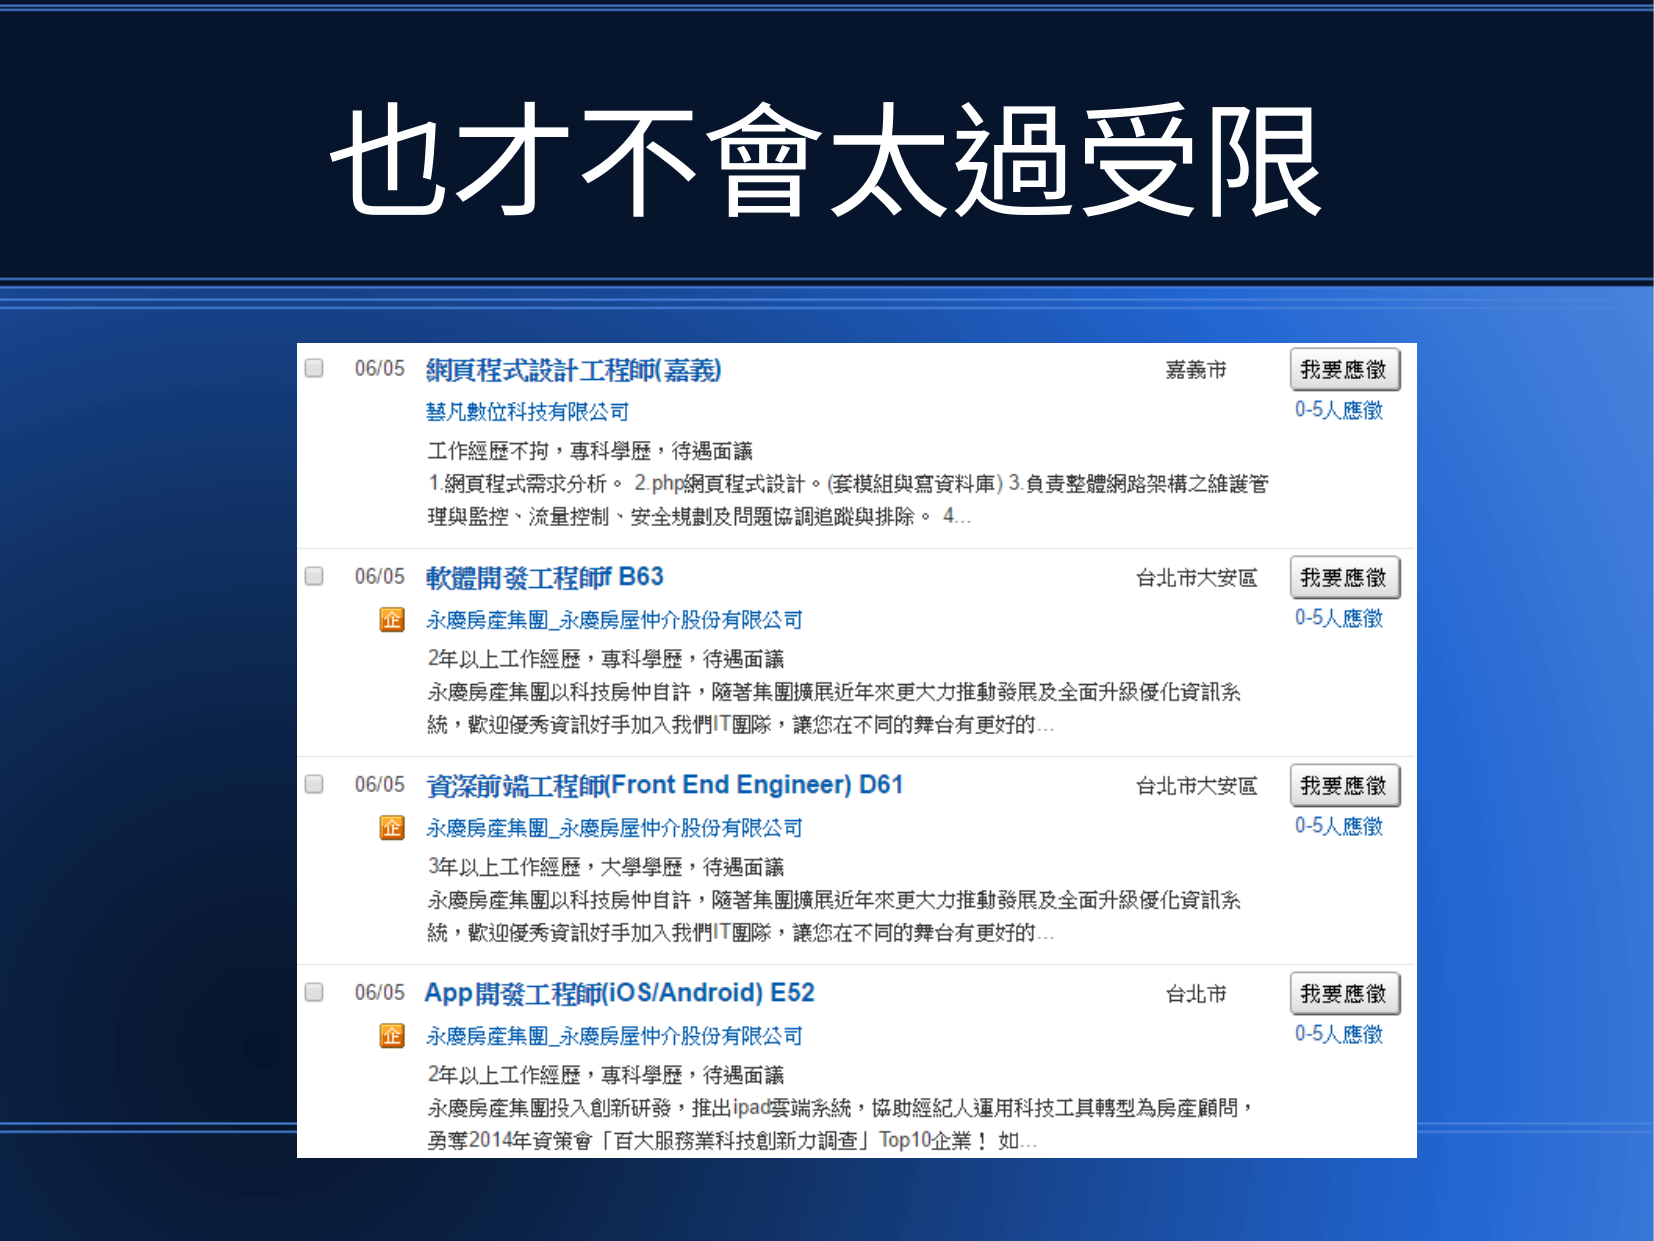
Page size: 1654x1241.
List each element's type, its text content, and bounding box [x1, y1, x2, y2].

title 也才不會太過受限 [82, 49, 1571, 257]
picture [0, 0, 1654, 1241]
